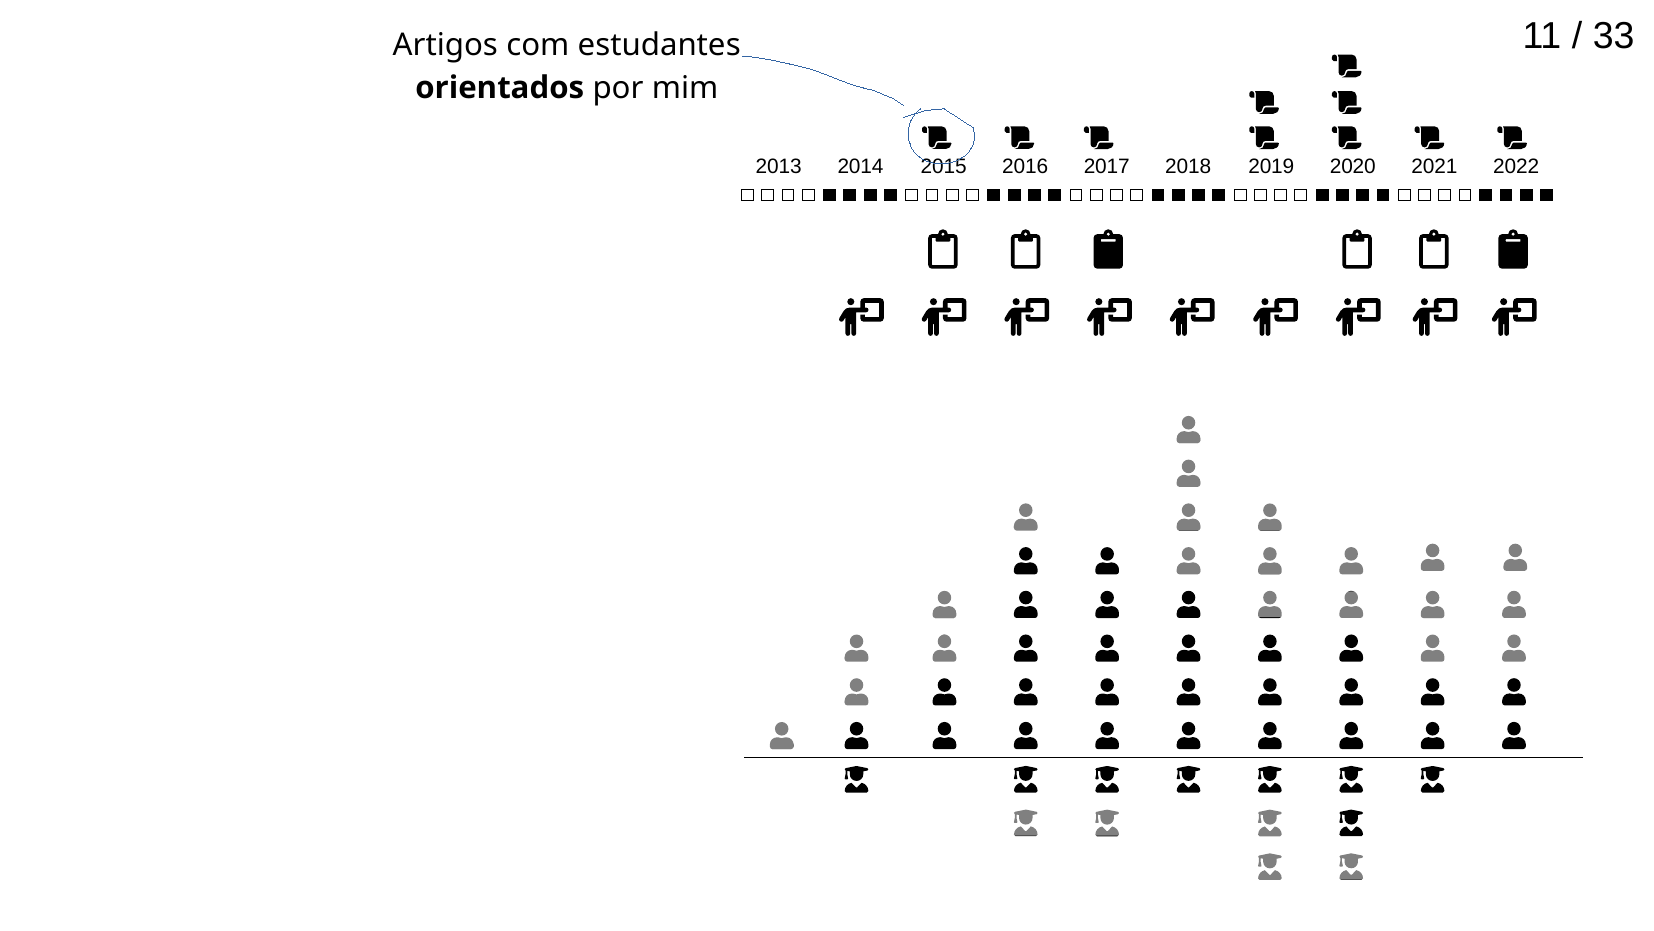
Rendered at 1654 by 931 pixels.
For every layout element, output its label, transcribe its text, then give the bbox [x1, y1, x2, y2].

text_box [1093, 806, 1120, 836]
picture [1258, 634, 1282, 662]
text_box [1502, 542, 1529, 572]
text_box 2022 [1478, 147, 1555, 186]
text_box [1212, 189, 1225, 201]
text_box [1174, 546, 1201, 576]
picture [1167, 298, 1215, 336]
picture [1249, 89, 1279, 116]
text_box [1501, 590, 1528, 619]
text_box [782, 189, 794, 201]
text_box [864, 189, 877, 201]
picture [1489, 298, 1537, 336]
text_box [1459, 189, 1471, 201]
picture [1001, 298, 1050, 336]
text_box [1254, 189, 1267, 201]
picture [1013, 547, 1038, 575]
picture [1083, 124, 1114, 151]
picture [1339, 678, 1364, 706]
text_box Artigos com estudantes orientados por mim [377, 14, 792, 101]
text_box [1420, 634, 1446, 663]
picture [1331, 52, 1362, 79]
text_box 2015 [905, 147, 982, 186]
picture [932, 678, 957, 706]
text_box [1479, 189, 1492, 201]
text_box [1257, 545, 1284, 575]
picture [1420, 678, 1445, 706]
text_box [905, 189, 918, 201]
text_box 2013 [740, 147, 817, 186]
text_box 2020 [1315, 147, 1391, 186]
text_box [802, 189, 815, 201]
text_box [1501, 634, 1528, 663]
picture [1342, 229, 1372, 269]
text_box 2016 [987, 147, 1064, 186]
picture [1010, 229, 1041, 269]
text_box [931, 634, 958, 664]
text_box [1438, 189, 1451, 201]
picture [1095, 634, 1119, 662]
picture [1176, 765, 1201, 793]
picture [1339, 634, 1364, 662]
picture [1095, 721, 1119, 750]
picture [1013, 634, 1038, 662]
text_box [1274, 189, 1287, 201]
text_box [1336, 189, 1349, 201]
text_box 2017 [1068, 147, 1145, 186]
picture [1176, 678, 1201, 706]
picture [1095, 547, 1119, 575]
picture [1084, 298, 1132, 336]
text_box [1257, 501, 1284, 531]
picture [844, 766, 869, 793]
text_box 2021 [1396, 147, 1473, 186]
picture [922, 124, 952, 151]
text_box <number> / 33 [1375, 0, 1654, 71]
picture [1498, 229, 1528, 269]
text_box [1008, 189, 1021, 201]
picture [1013, 765, 1038, 793]
picture [1258, 678, 1282, 706]
picture [1258, 721, 1282, 750]
text_box [1500, 189, 1512, 201]
text_box [761, 189, 774, 201]
text_box [1420, 590, 1446, 619]
picture [836, 298, 884, 336]
text_box [1234, 189, 1247, 201]
picture [1339, 765, 1364, 793]
picture [1095, 590, 1119, 619]
text_box [1356, 189, 1369, 201]
picture [1333, 298, 1381, 336]
picture [919, 298, 967, 336]
picture [1420, 721, 1445, 750]
text_box [1172, 189, 1185, 201]
text_box [1377, 189, 1389, 201]
text_box [823, 189, 836, 201]
picture [1093, 229, 1124, 269]
text_box [1048, 189, 1061, 201]
text_box [1398, 189, 1411, 201]
picture [1331, 124, 1362, 151]
text_box [1130, 189, 1143, 201]
picture [1410, 298, 1458, 336]
text_box [1420, 542, 1446, 572]
picture [1013, 678, 1038, 706]
picture [1249, 124, 1279, 151]
picture [1331, 89, 1362, 116]
text_box [844, 677, 871, 707]
picture [932, 721, 957, 750]
picture [1339, 809, 1364, 837]
picture [928, 229, 958, 269]
text_box [1316, 189, 1329, 201]
picture [1419, 229, 1449, 269]
text_box [946, 189, 959, 201]
picture [1420, 766, 1445, 793]
text_box [1257, 588, 1284, 618]
text_box [1090, 189, 1103, 201]
picture [1095, 678, 1119, 706]
picture [1013, 721, 1038, 750]
text_box [1520, 189, 1533, 201]
text_box [1294, 189, 1307, 201]
text_box [1418, 189, 1431, 201]
picture [1502, 721, 1526, 750]
picture [1258, 766, 1282, 793]
text_box [1070, 189, 1082, 201]
text_box 2018 [1150, 147, 1227, 186]
text_box 2014 [822, 147, 899, 186]
text_box [1540, 189, 1553, 201]
picture [1497, 124, 1527, 151]
picture [1414, 124, 1445, 151]
text_box [966, 189, 979, 201]
picture [1250, 298, 1299, 336]
text_box [1152, 189, 1164, 201]
picture [1095, 766, 1119, 793]
text_box [931, 589, 958, 619]
picture [1176, 721, 1201, 750]
text_box [1028, 189, 1041, 201]
text_box [1174, 458, 1201, 488]
picture [1176, 590, 1201, 618]
text_box [884, 189, 897, 201]
text_box [1257, 851, 1284, 880]
text_box [844, 633, 871, 663]
text_box [1338, 547, 1365, 576]
text_box 2019 [1233, 147, 1310, 186]
picture [1004, 124, 1035, 151]
text_box [843, 189, 856, 201]
text_box [1338, 850, 1365, 880]
text_box [1338, 591, 1365, 621]
text_box [741, 189, 754, 201]
picture [1013, 590, 1038, 618]
picture [1176, 634, 1201, 662]
text_box [1174, 414, 1201, 444]
text_box [1257, 808, 1284, 838]
picture [1339, 721, 1364, 750]
text_box [987, 189, 1000, 201]
text_box [1174, 501, 1201, 531]
text_box [1013, 502, 1040, 532]
text_box [767, 720, 794, 750]
picture [1502, 678, 1526, 706]
text_box [1192, 189, 1205, 201]
text_box [1013, 806, 1040, 836]
text_box [1110, 189, 1123, 201]
text_box [926, 189, 938, 201]
picture [844, 721, 869, 750]
